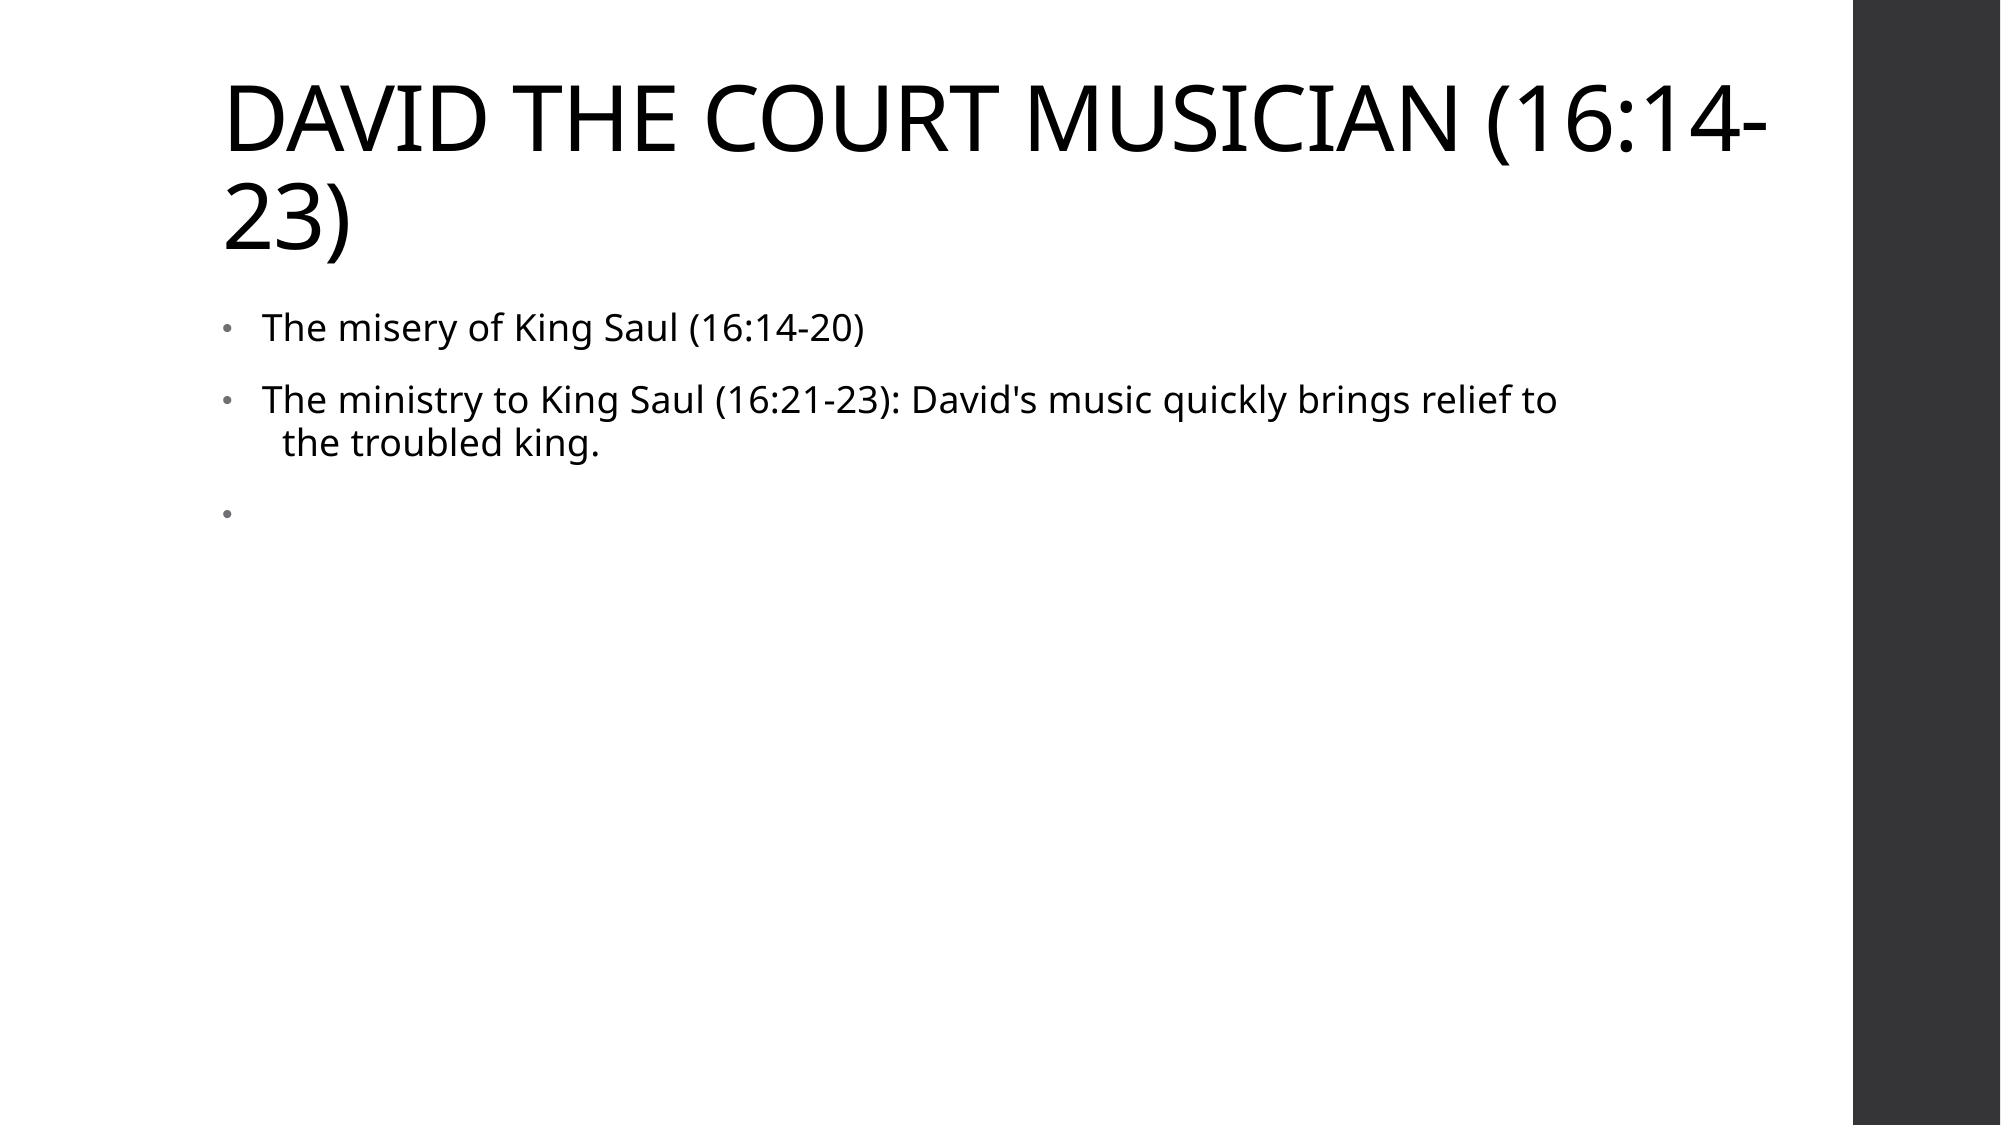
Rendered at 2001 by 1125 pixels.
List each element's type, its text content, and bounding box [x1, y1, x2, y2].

title DAVID THE COURT MUSICIAN (16:14-23) [206, 60, 1797, 278]
list The misery of King Saul (16:14-20) The ministry to King Saul (16:21-23): David's music quickly brings relief to the troubled king. [206, 299, 1617, 1014]
